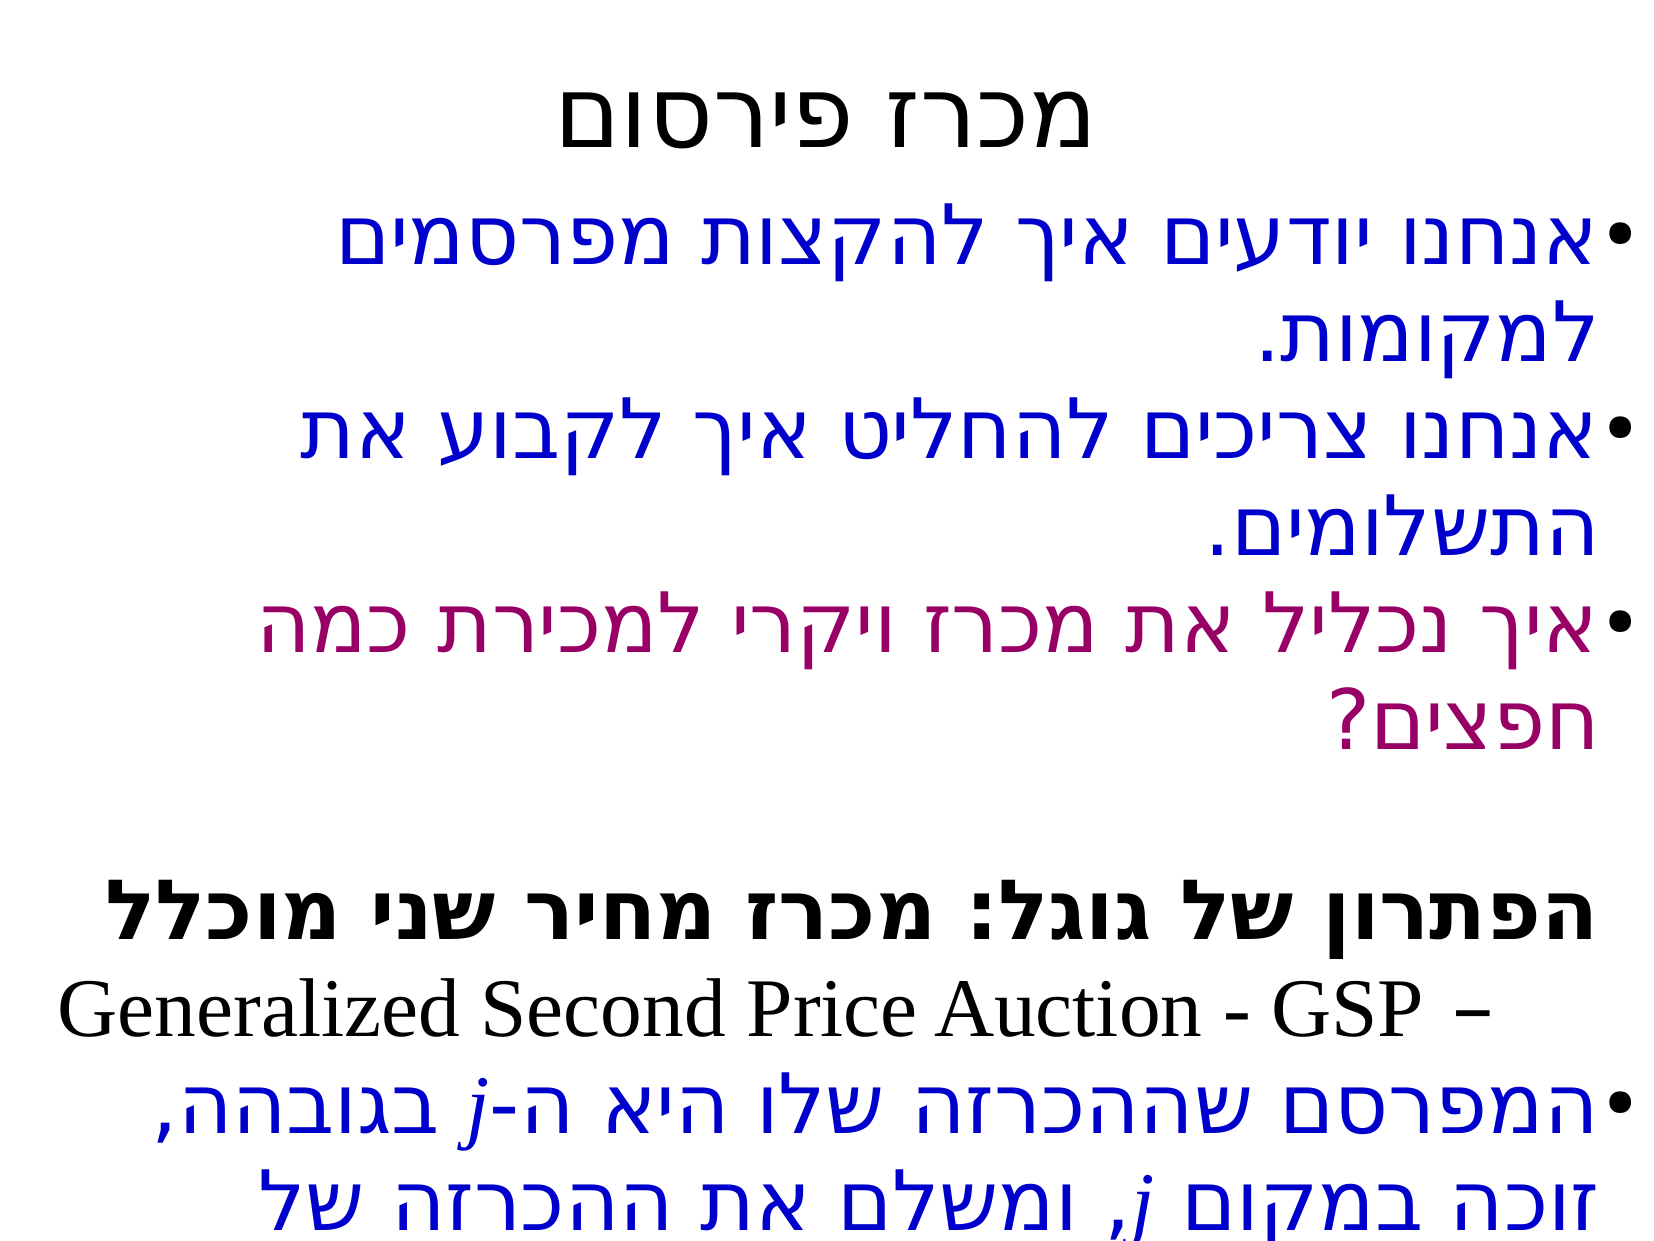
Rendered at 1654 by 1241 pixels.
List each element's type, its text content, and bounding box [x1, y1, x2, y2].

text_box אנחנו יודעים איך להקצות מפרסמים למקומות. אנחנו צריכים להחליט איך לקבוע את התשלומים. איך נכליל את מכרז ויקרי למכירת כמה חפצים? הפתרון של גוגל: מכרז מחיר שני מוכלל – Generalized Second Price Auction - GSP המפרסם שההכרזה שלו היא ה-j בגובהה, זוכה במקום j, ומשלם את ההכרזה של המפרסם ה-j+1. כשיש רק מקום אחד – זה בדיוק מכרז ויקרי. כשיש שני מקומות או יותר – האם המכרז אמיתי? [0, 180, 1651, 1241]
title מכרז פירסום [0, 45, 1654, 181]
